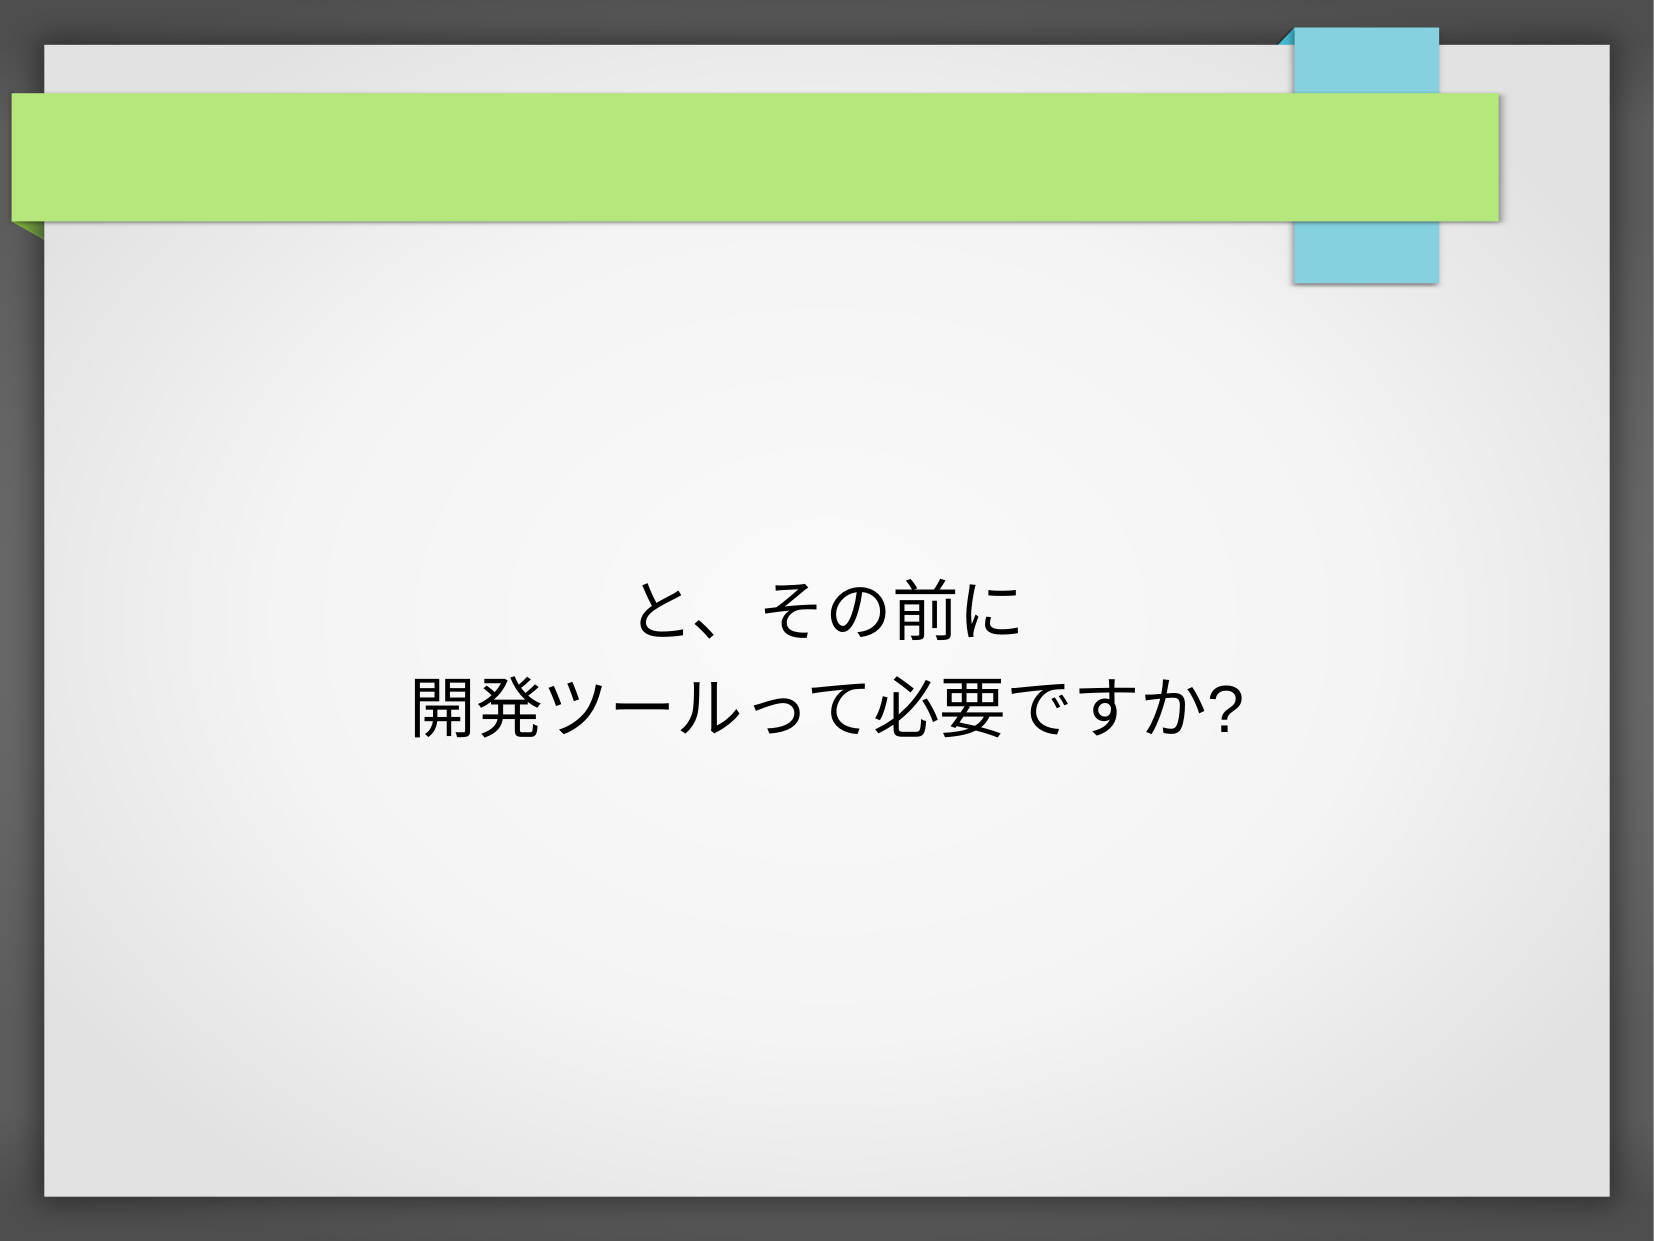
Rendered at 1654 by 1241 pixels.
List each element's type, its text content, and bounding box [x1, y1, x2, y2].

picture [0, 0, 1654, 1241]
subtitle と、その前に 開発ツールって必要ですか? [82, 295, 1571, 1015]
